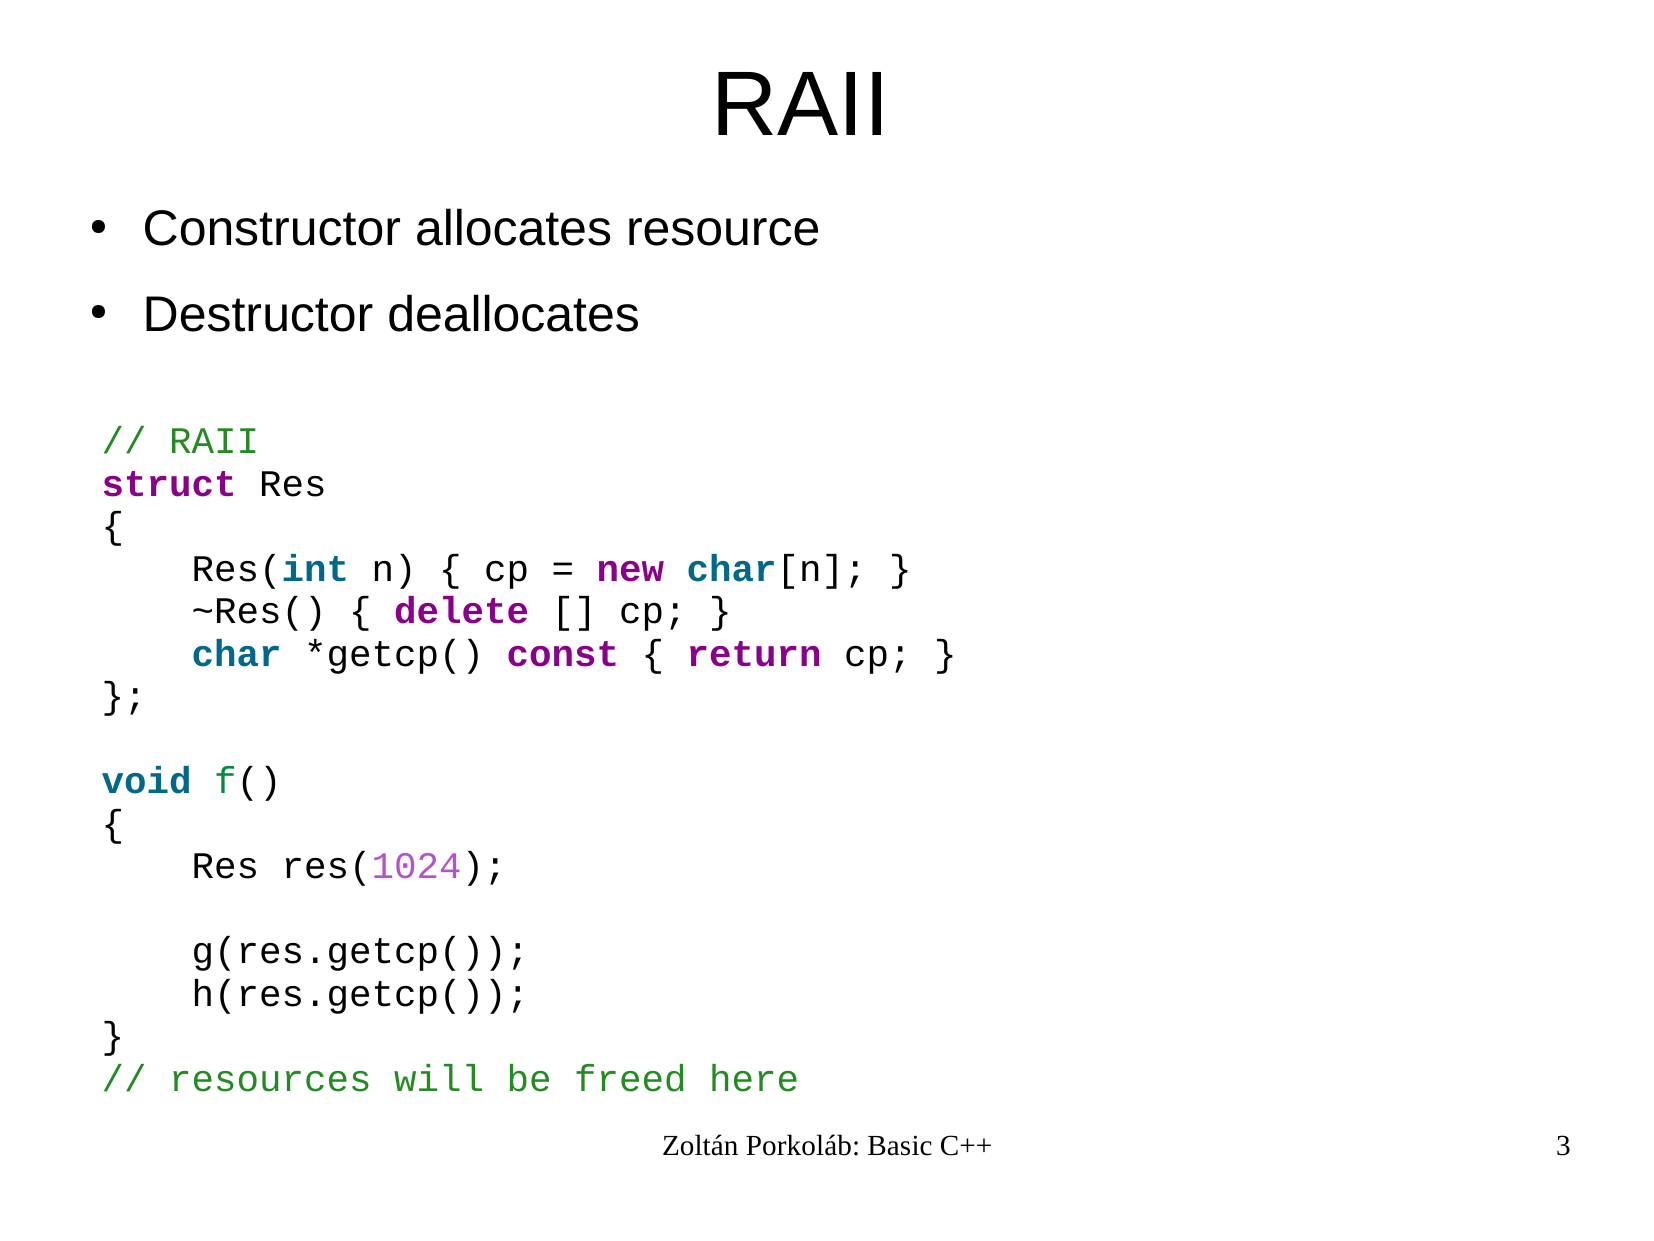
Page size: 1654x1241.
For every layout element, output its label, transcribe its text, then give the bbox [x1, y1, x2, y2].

text_box // RAII struct Res { Res(int n) { cp = new char[n]; } ~Res() { delete [] cp; } char *getcp() const { return cp; } }; void f() { Res res(1024); g(res.getcp()); h(res.getcp()); } // resources will be freed here [86, 414, 1651, 1196]
list Constructor allocates resource Destructor deallocates [71, 119, 1606, 346]
title RAII [56, 0, 1546, 208]
